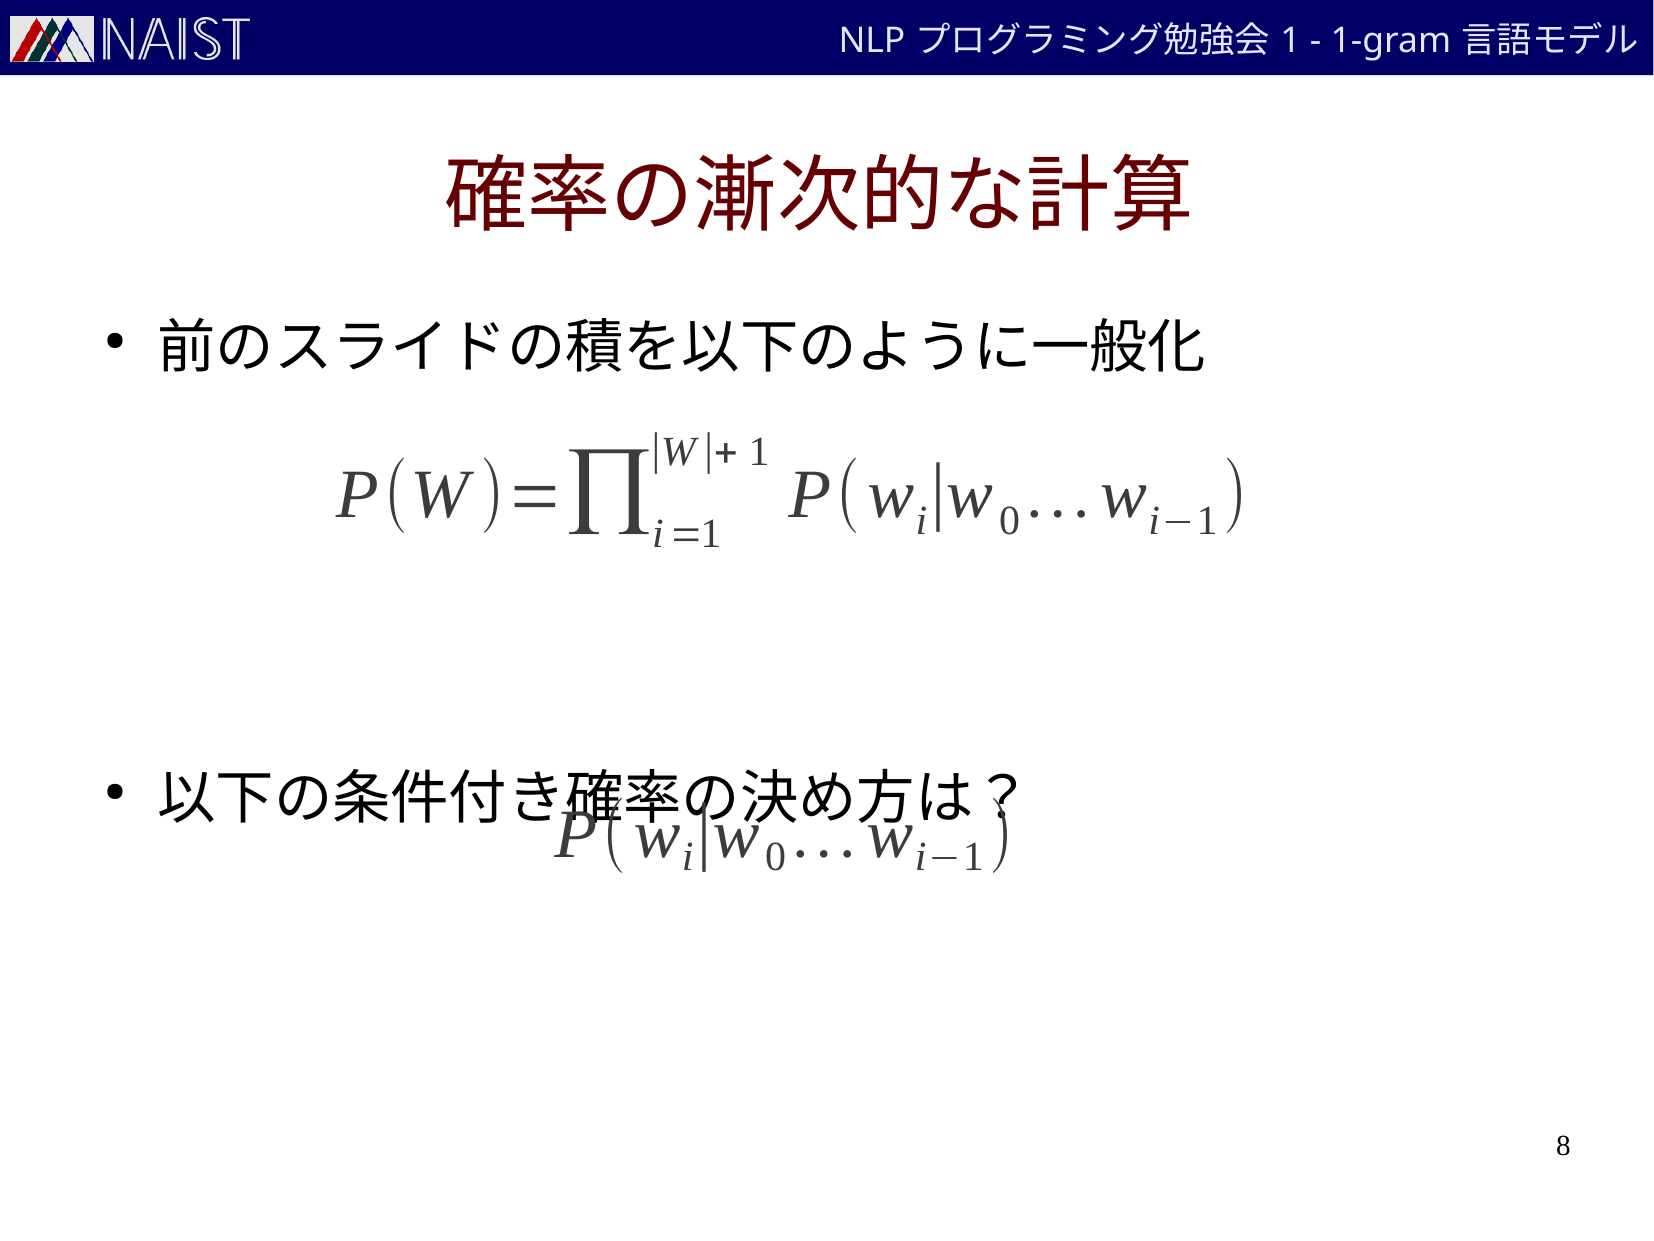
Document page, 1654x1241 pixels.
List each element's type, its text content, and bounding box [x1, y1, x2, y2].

picture [102, 17, 251, 60]
chart [532, 792, 1029, 882]
chart [313, 426, 1263, 557]
title 確率の漸次的な計算 [75, 92, 1564, 285]
list 前のスライドの積を以下のように一般化 以下の条件付き確率の決め方は？ [86, 300, 1576, 1119]
picture [10, 16, 94, 62]
